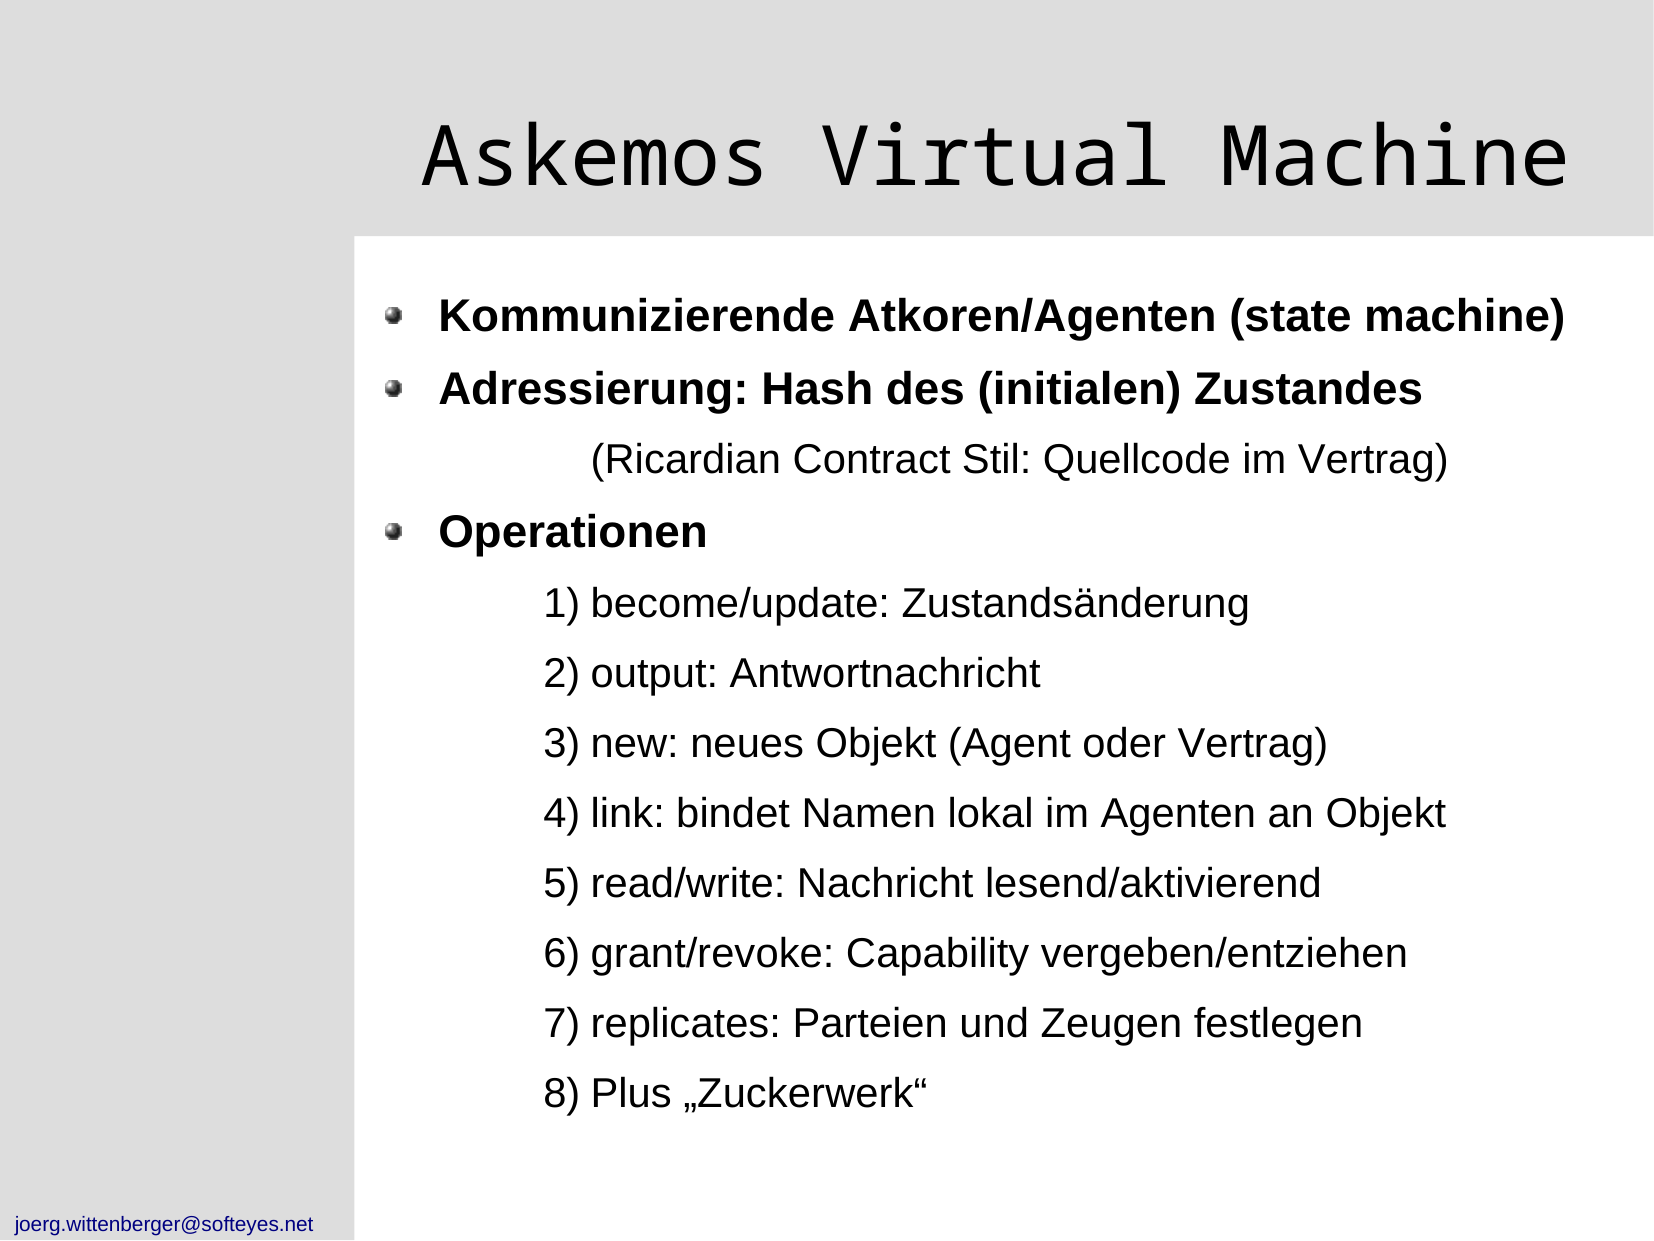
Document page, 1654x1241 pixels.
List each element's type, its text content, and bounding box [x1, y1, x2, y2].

title Askemos Virtual Machine [354, 49, 1571, 257]
list Kommunizierende Atkoren/Agenten (state machine) Adressierung: Hash des (initialen) Zustandes (Ricardian Contract Stil: Quellcode im Vertrag) Operationen become/update: Zustandsänderung output: Antwortnachricht new: neues Objekt (Agent oder Vertrag) link: bindet Namen lokal im Agenten an Objekt read/write: Nachricht lesend/aktivierend grant/revoke: Capability vergeben/entziehen replicates: Parteien und Zeugen festlegen Plus „Zuckerwerk“ [354, 290, 1636, 1211]
